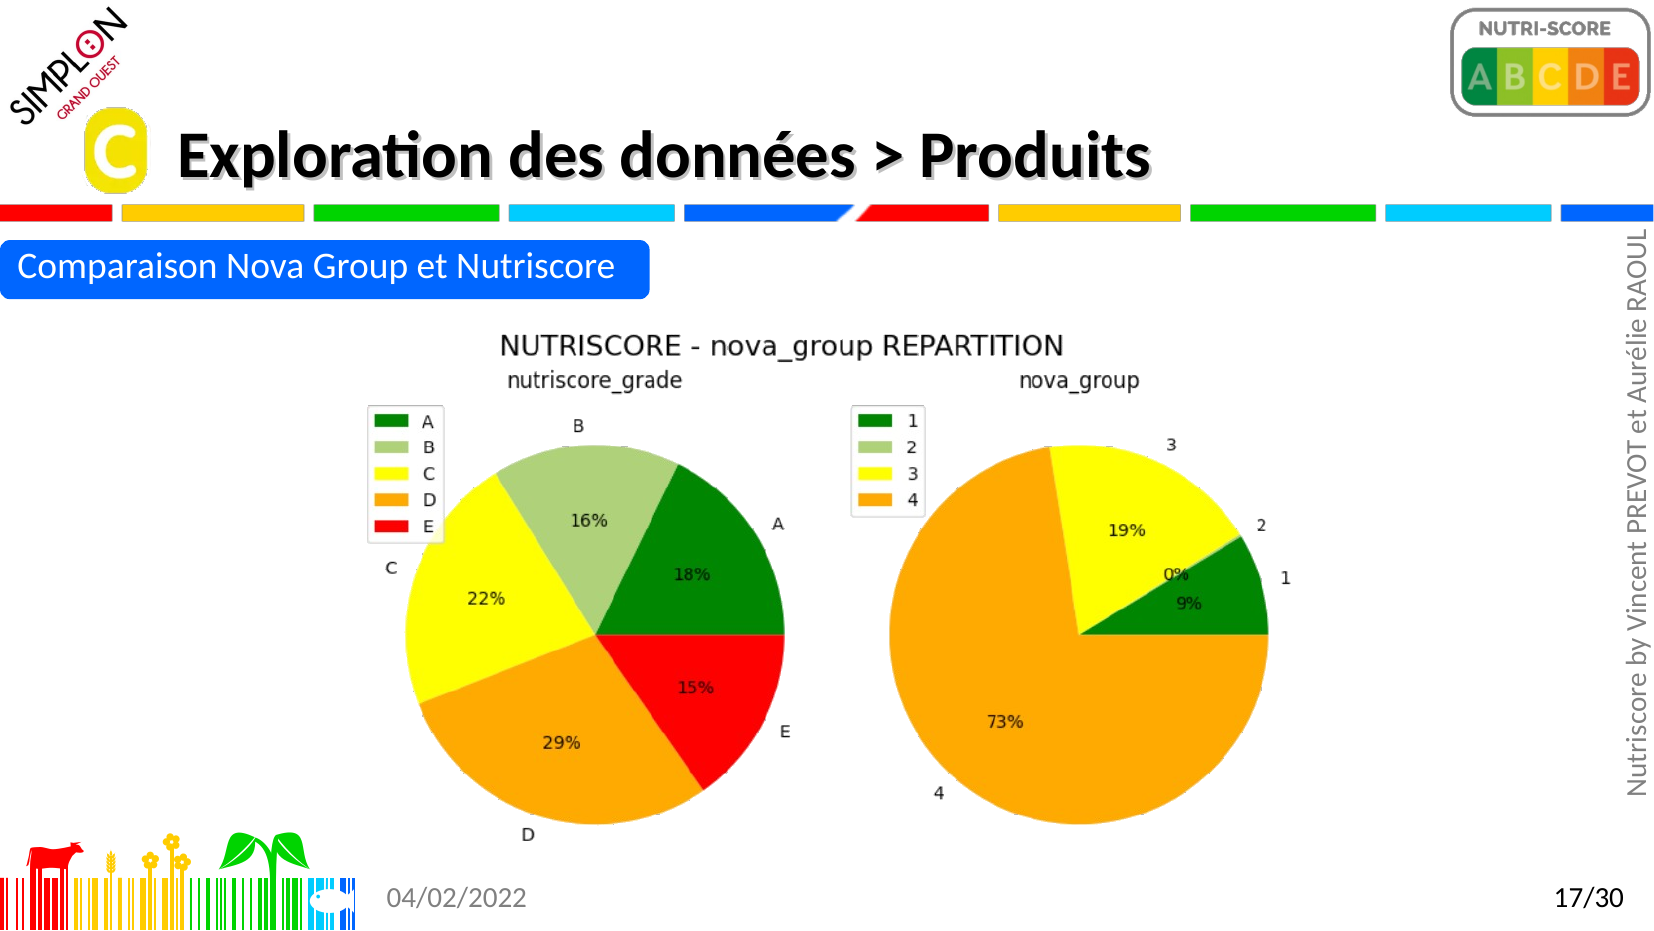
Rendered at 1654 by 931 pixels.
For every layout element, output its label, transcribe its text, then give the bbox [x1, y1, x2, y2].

picture [0, 324, 1300, 930]
text_box Comparaison Nova Group et Nutriscore [0, 240, 650, 300]
picture [2, 2, 147, 147]
picture [0, 200, 1654, 225]
title Exploration des données > Produits [177, 108, 1571, 213]
picture [82, 106, 151, 195]
picture [1448, 4, 1654, 119]
